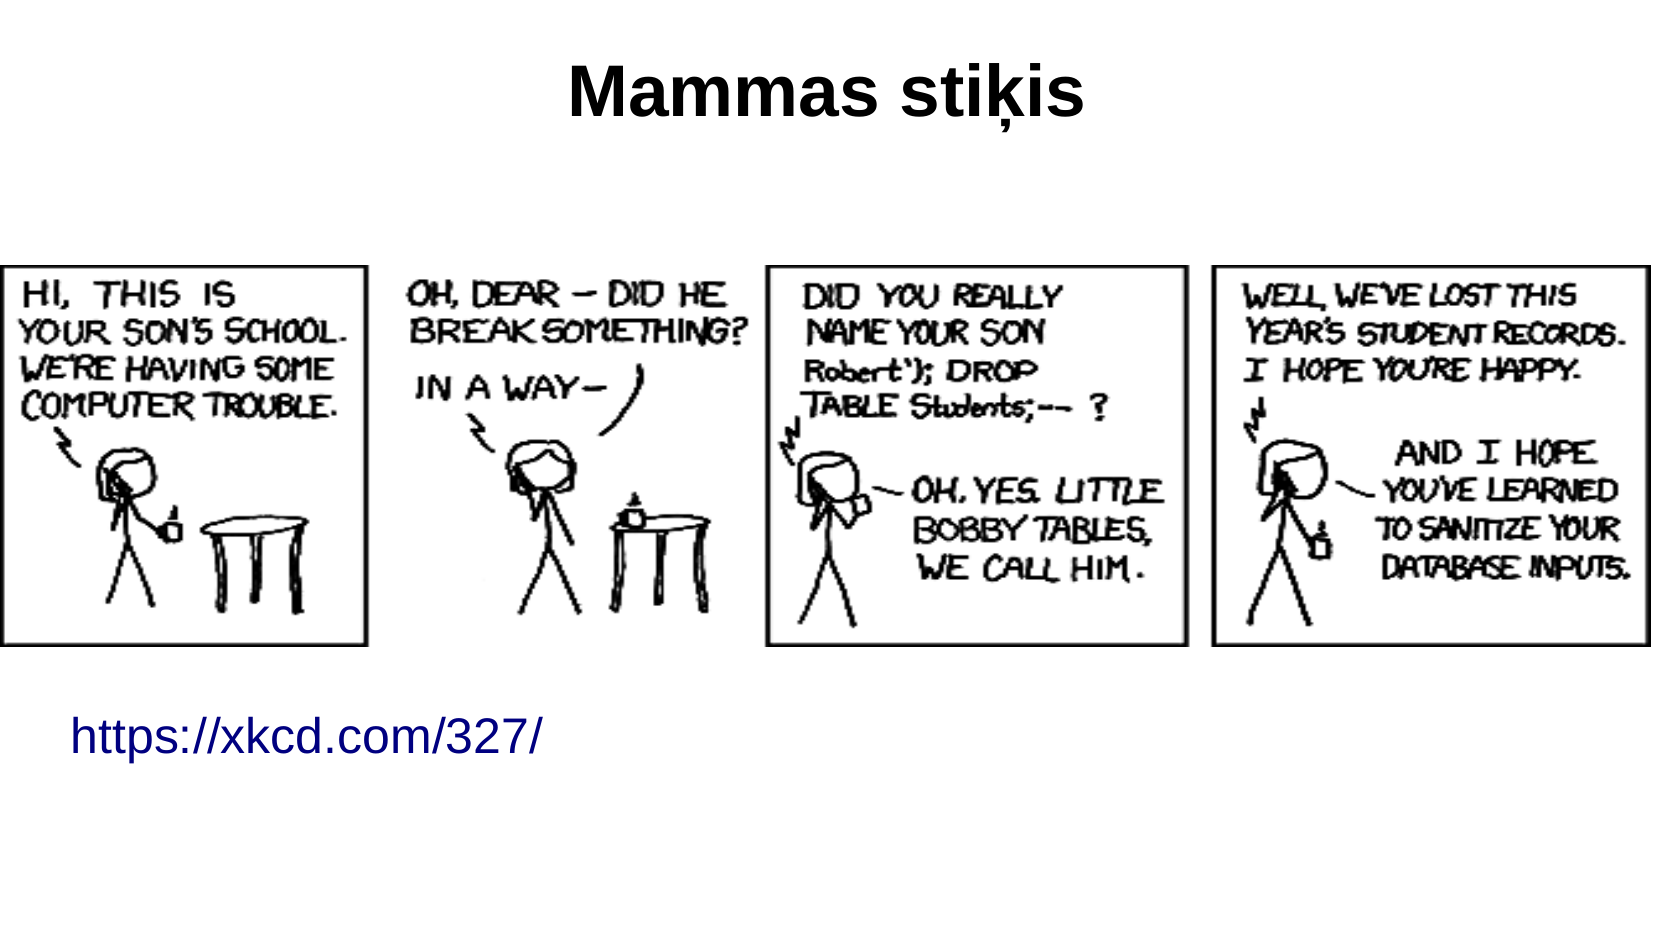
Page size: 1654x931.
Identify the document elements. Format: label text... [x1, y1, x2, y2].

picture [0, 265, 1651, 647]
list https://xkcd.com/327/ [70, 708, 1560, 784]
title Mammas stiķis [82, 37, 1571, 147]
